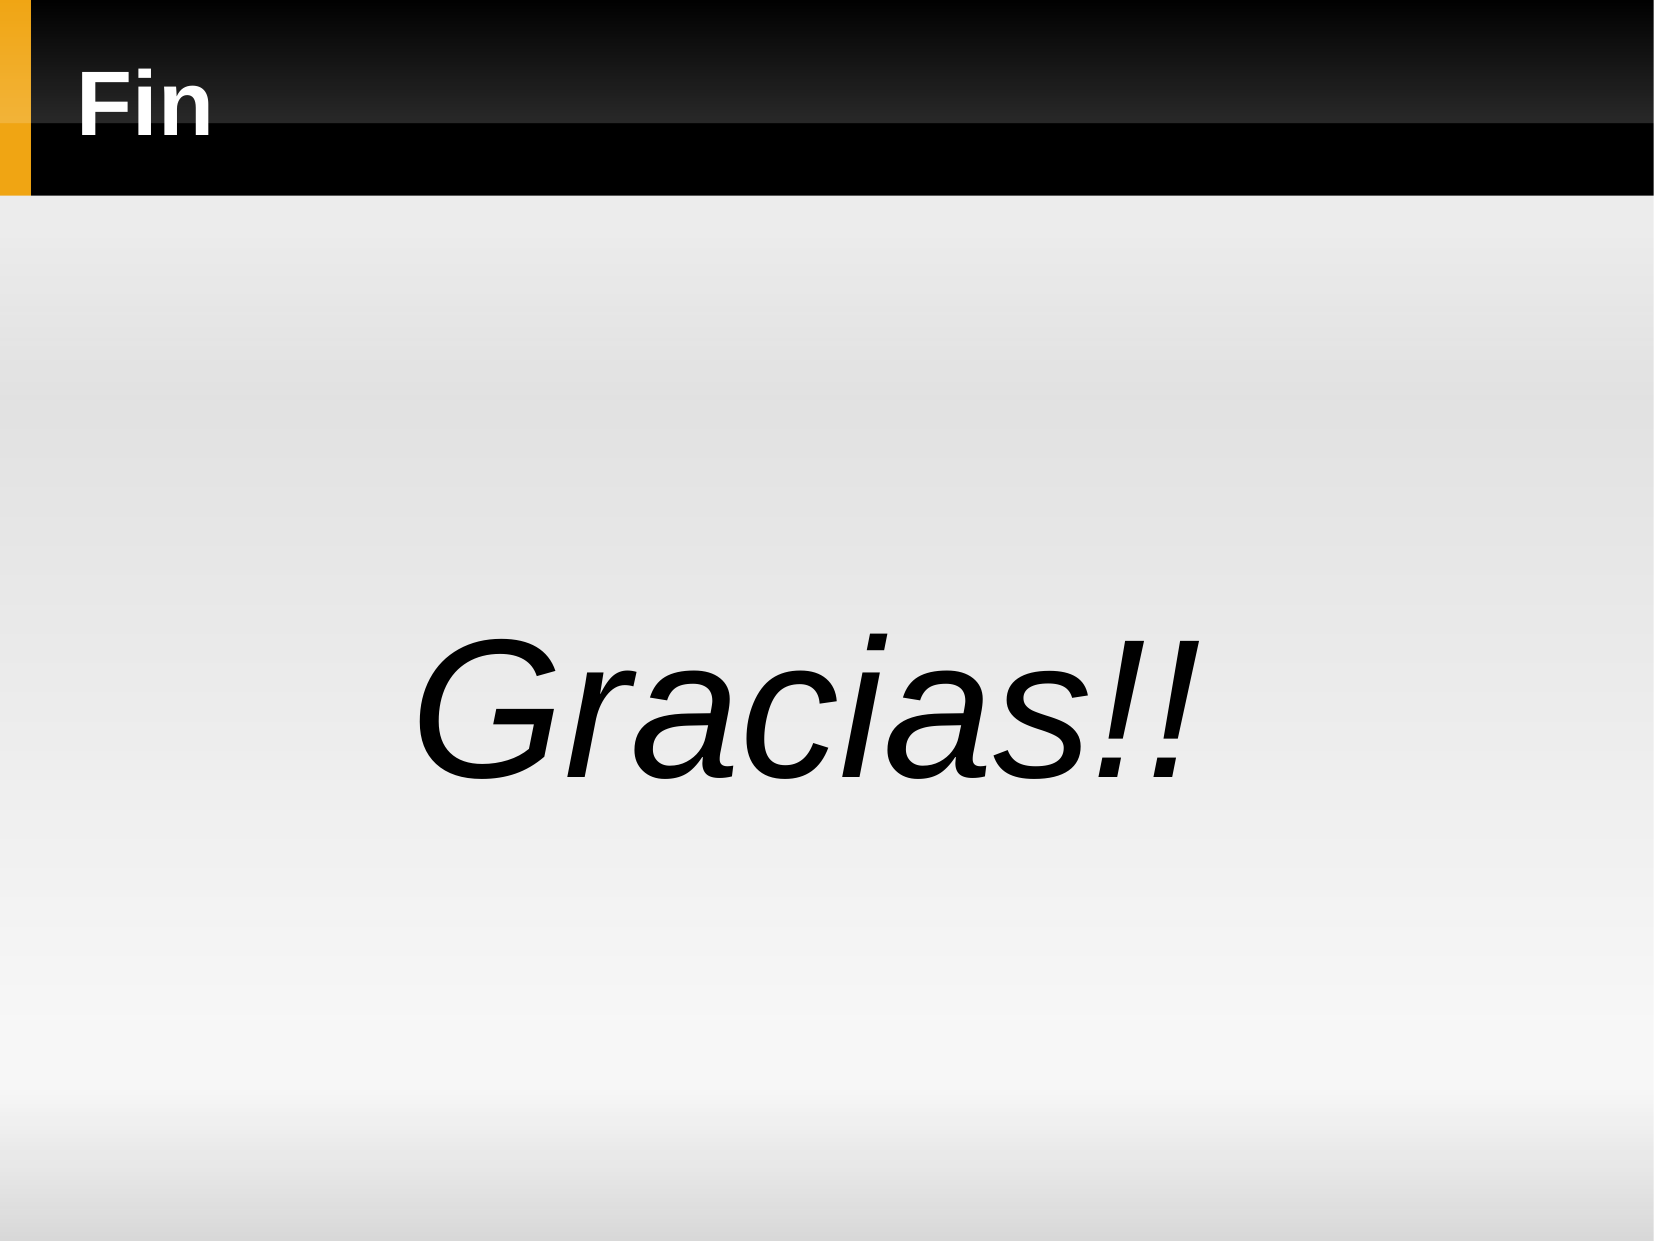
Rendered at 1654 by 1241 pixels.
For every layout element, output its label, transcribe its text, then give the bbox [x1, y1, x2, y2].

title Fin [76, 0, 1565, 208]
text_box Gracias!! [395, 590, 1218, 827]
picture [0, 0, 1654, 1241]
